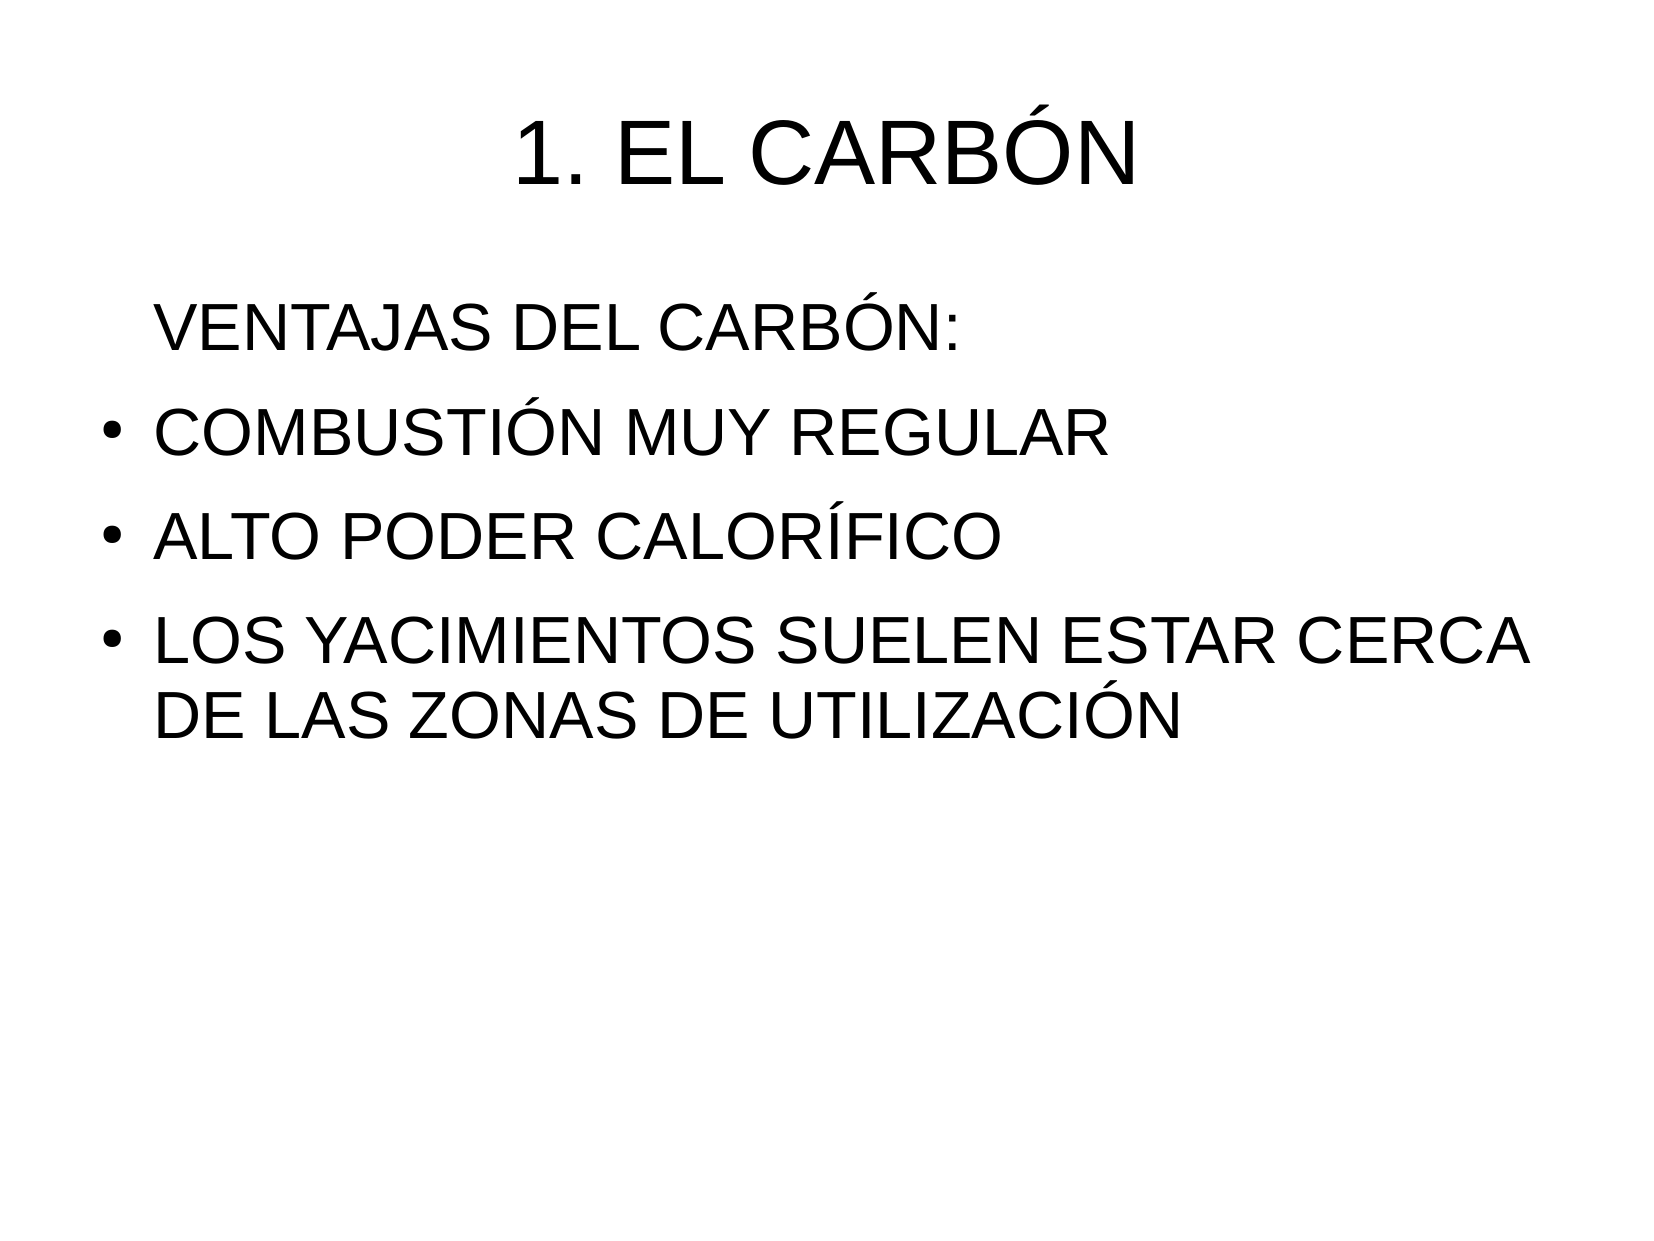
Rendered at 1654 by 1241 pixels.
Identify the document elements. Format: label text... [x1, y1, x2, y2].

title 1. EL CARBÓN [82, 56, 1571, 250]
list VENTAJAS DEL CARBÓN: COMBUSTIÓN MUY REGULAR ALTO PODER CALORÍFICO LOS YACIMIENTOS SUELEN ESTAR CERCA DE LAS ZONAS DE UTILIZACIÓN [82, 290, 1571, 1109]
